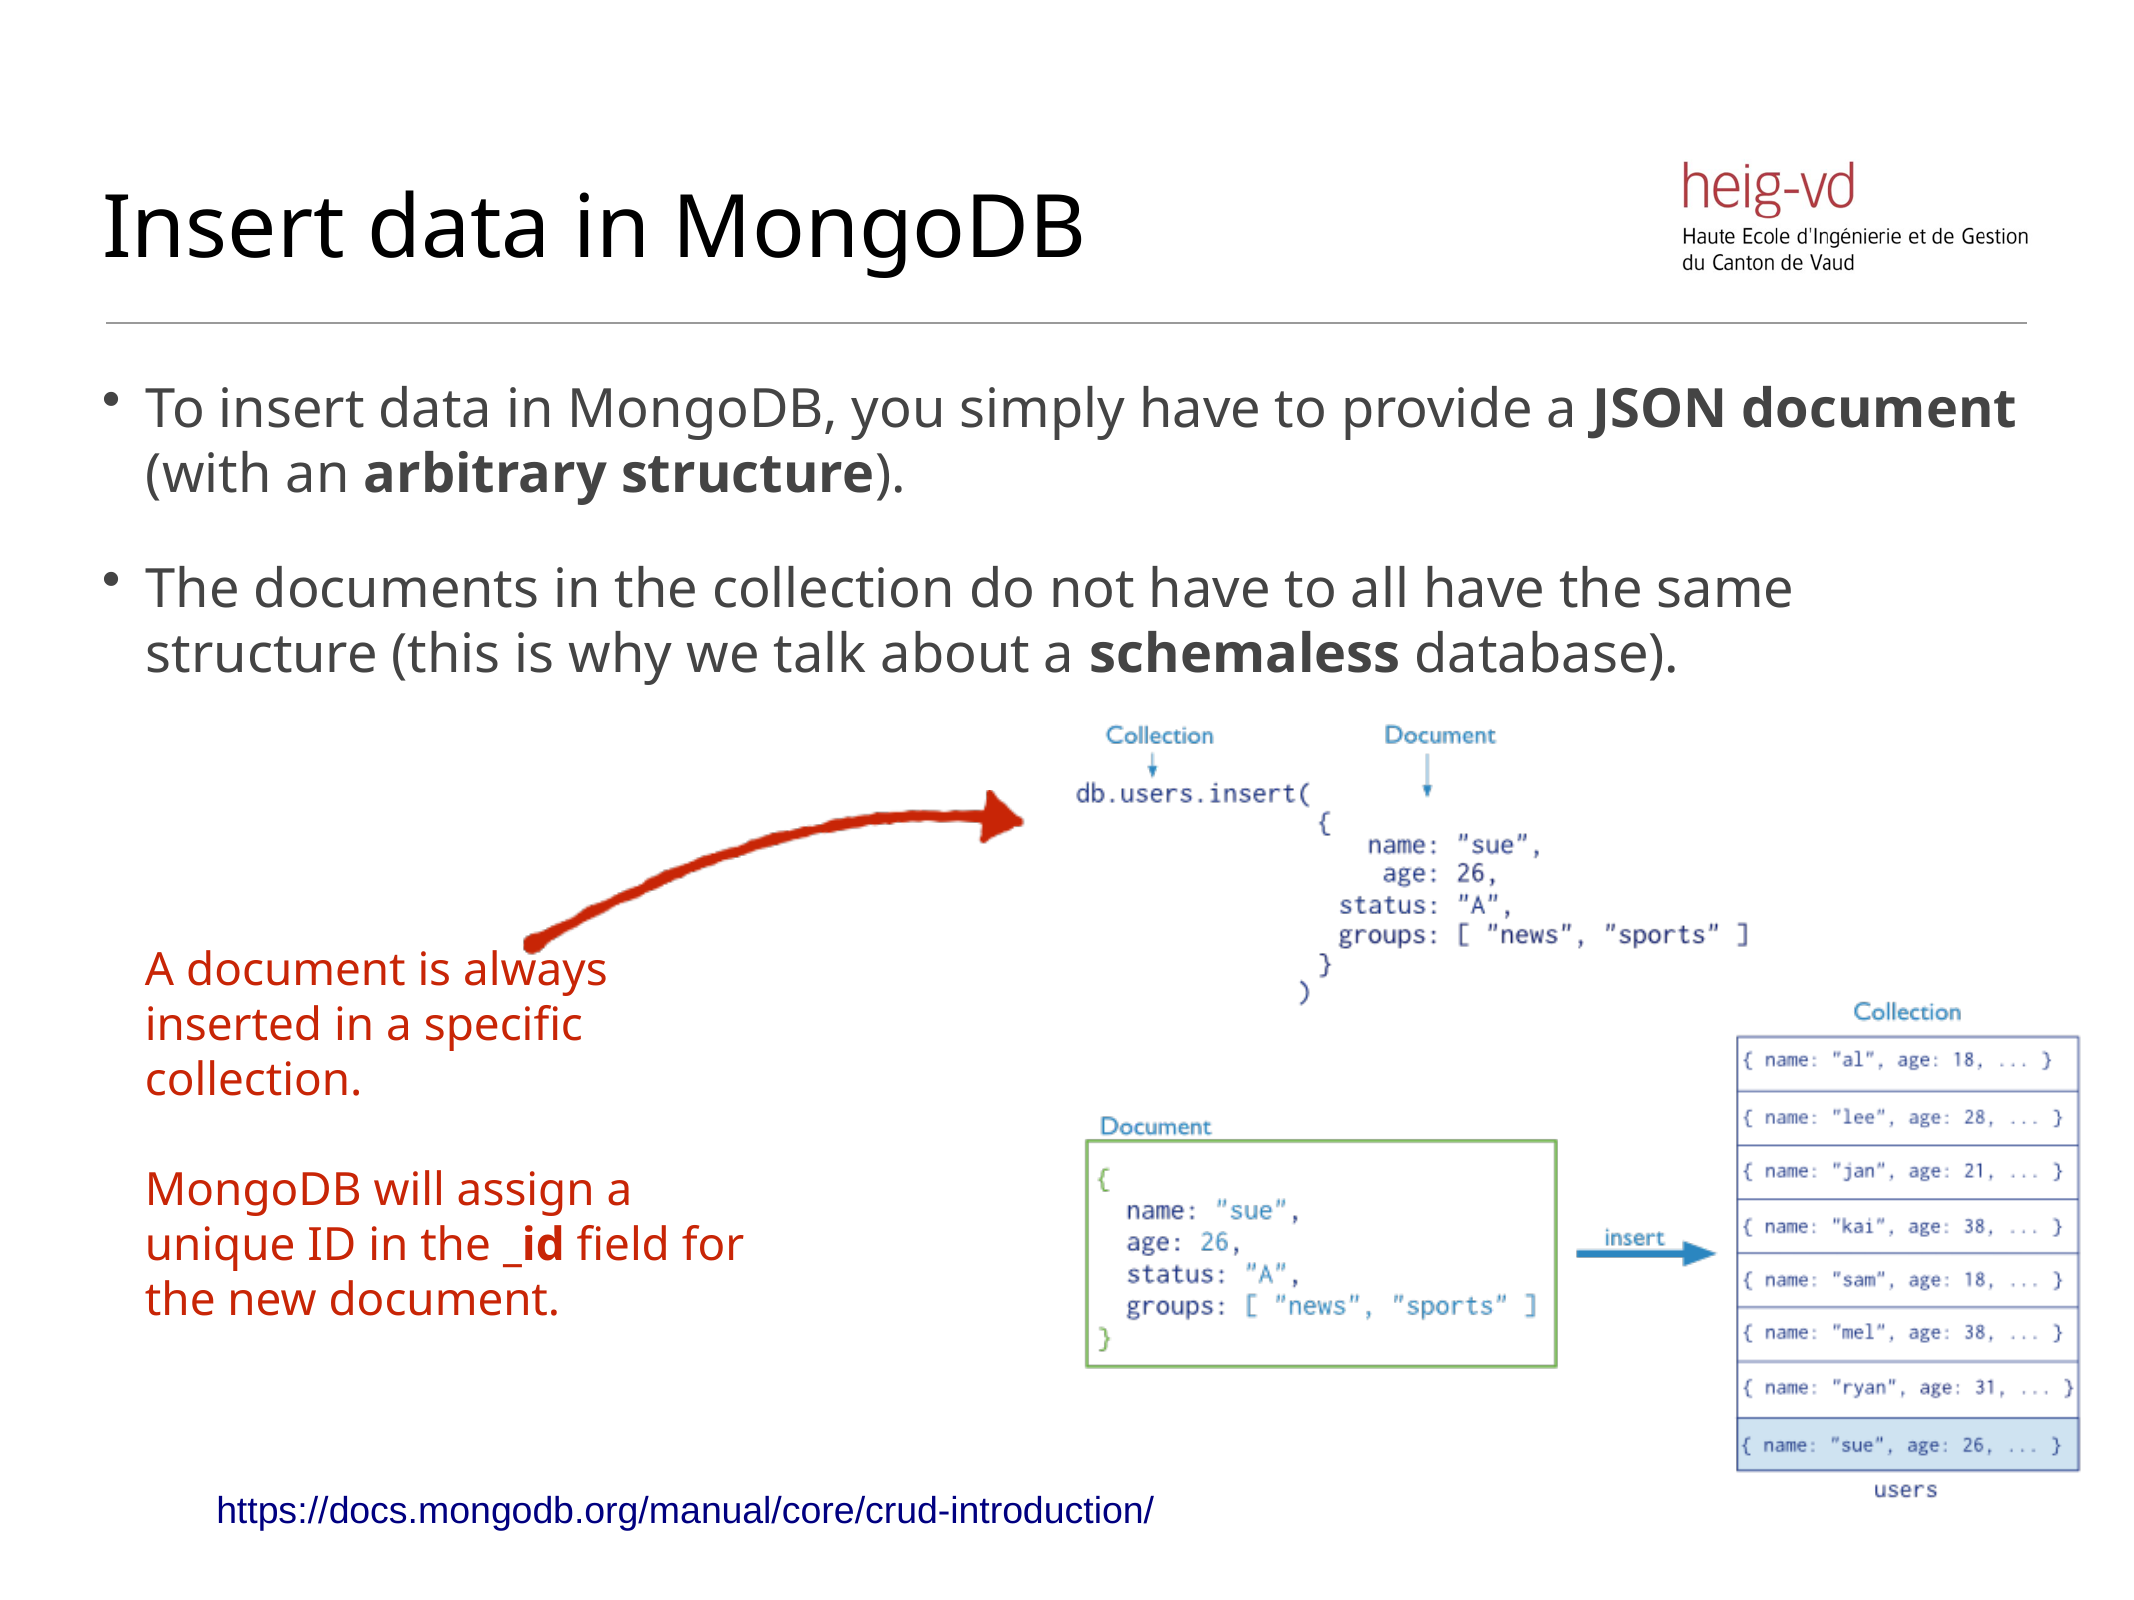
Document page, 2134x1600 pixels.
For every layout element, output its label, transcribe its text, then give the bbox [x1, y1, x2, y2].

text_box https://docs.mongodb.org/manual/core/crud-introduction/ [207, 1477, 1926, 1540]
list To insert data in MongoDB, you simply have to provide a JSON document (with an arbitrary structure). The documents in the collection do not have to all have the same structure (this is why we talk about a schemaless database). [93, 364, 2040, 808]
title Insert data in MongoDB [93, 54, 2040, 284]
text_box A document is always inserted in a specific collection. MongoDB will assign a unique ID in the _id field for the new document. [136, 931, 787, 1333]
picture [1063, 716, 2105, 1513]
picture [520, 790, 1037, 960]
